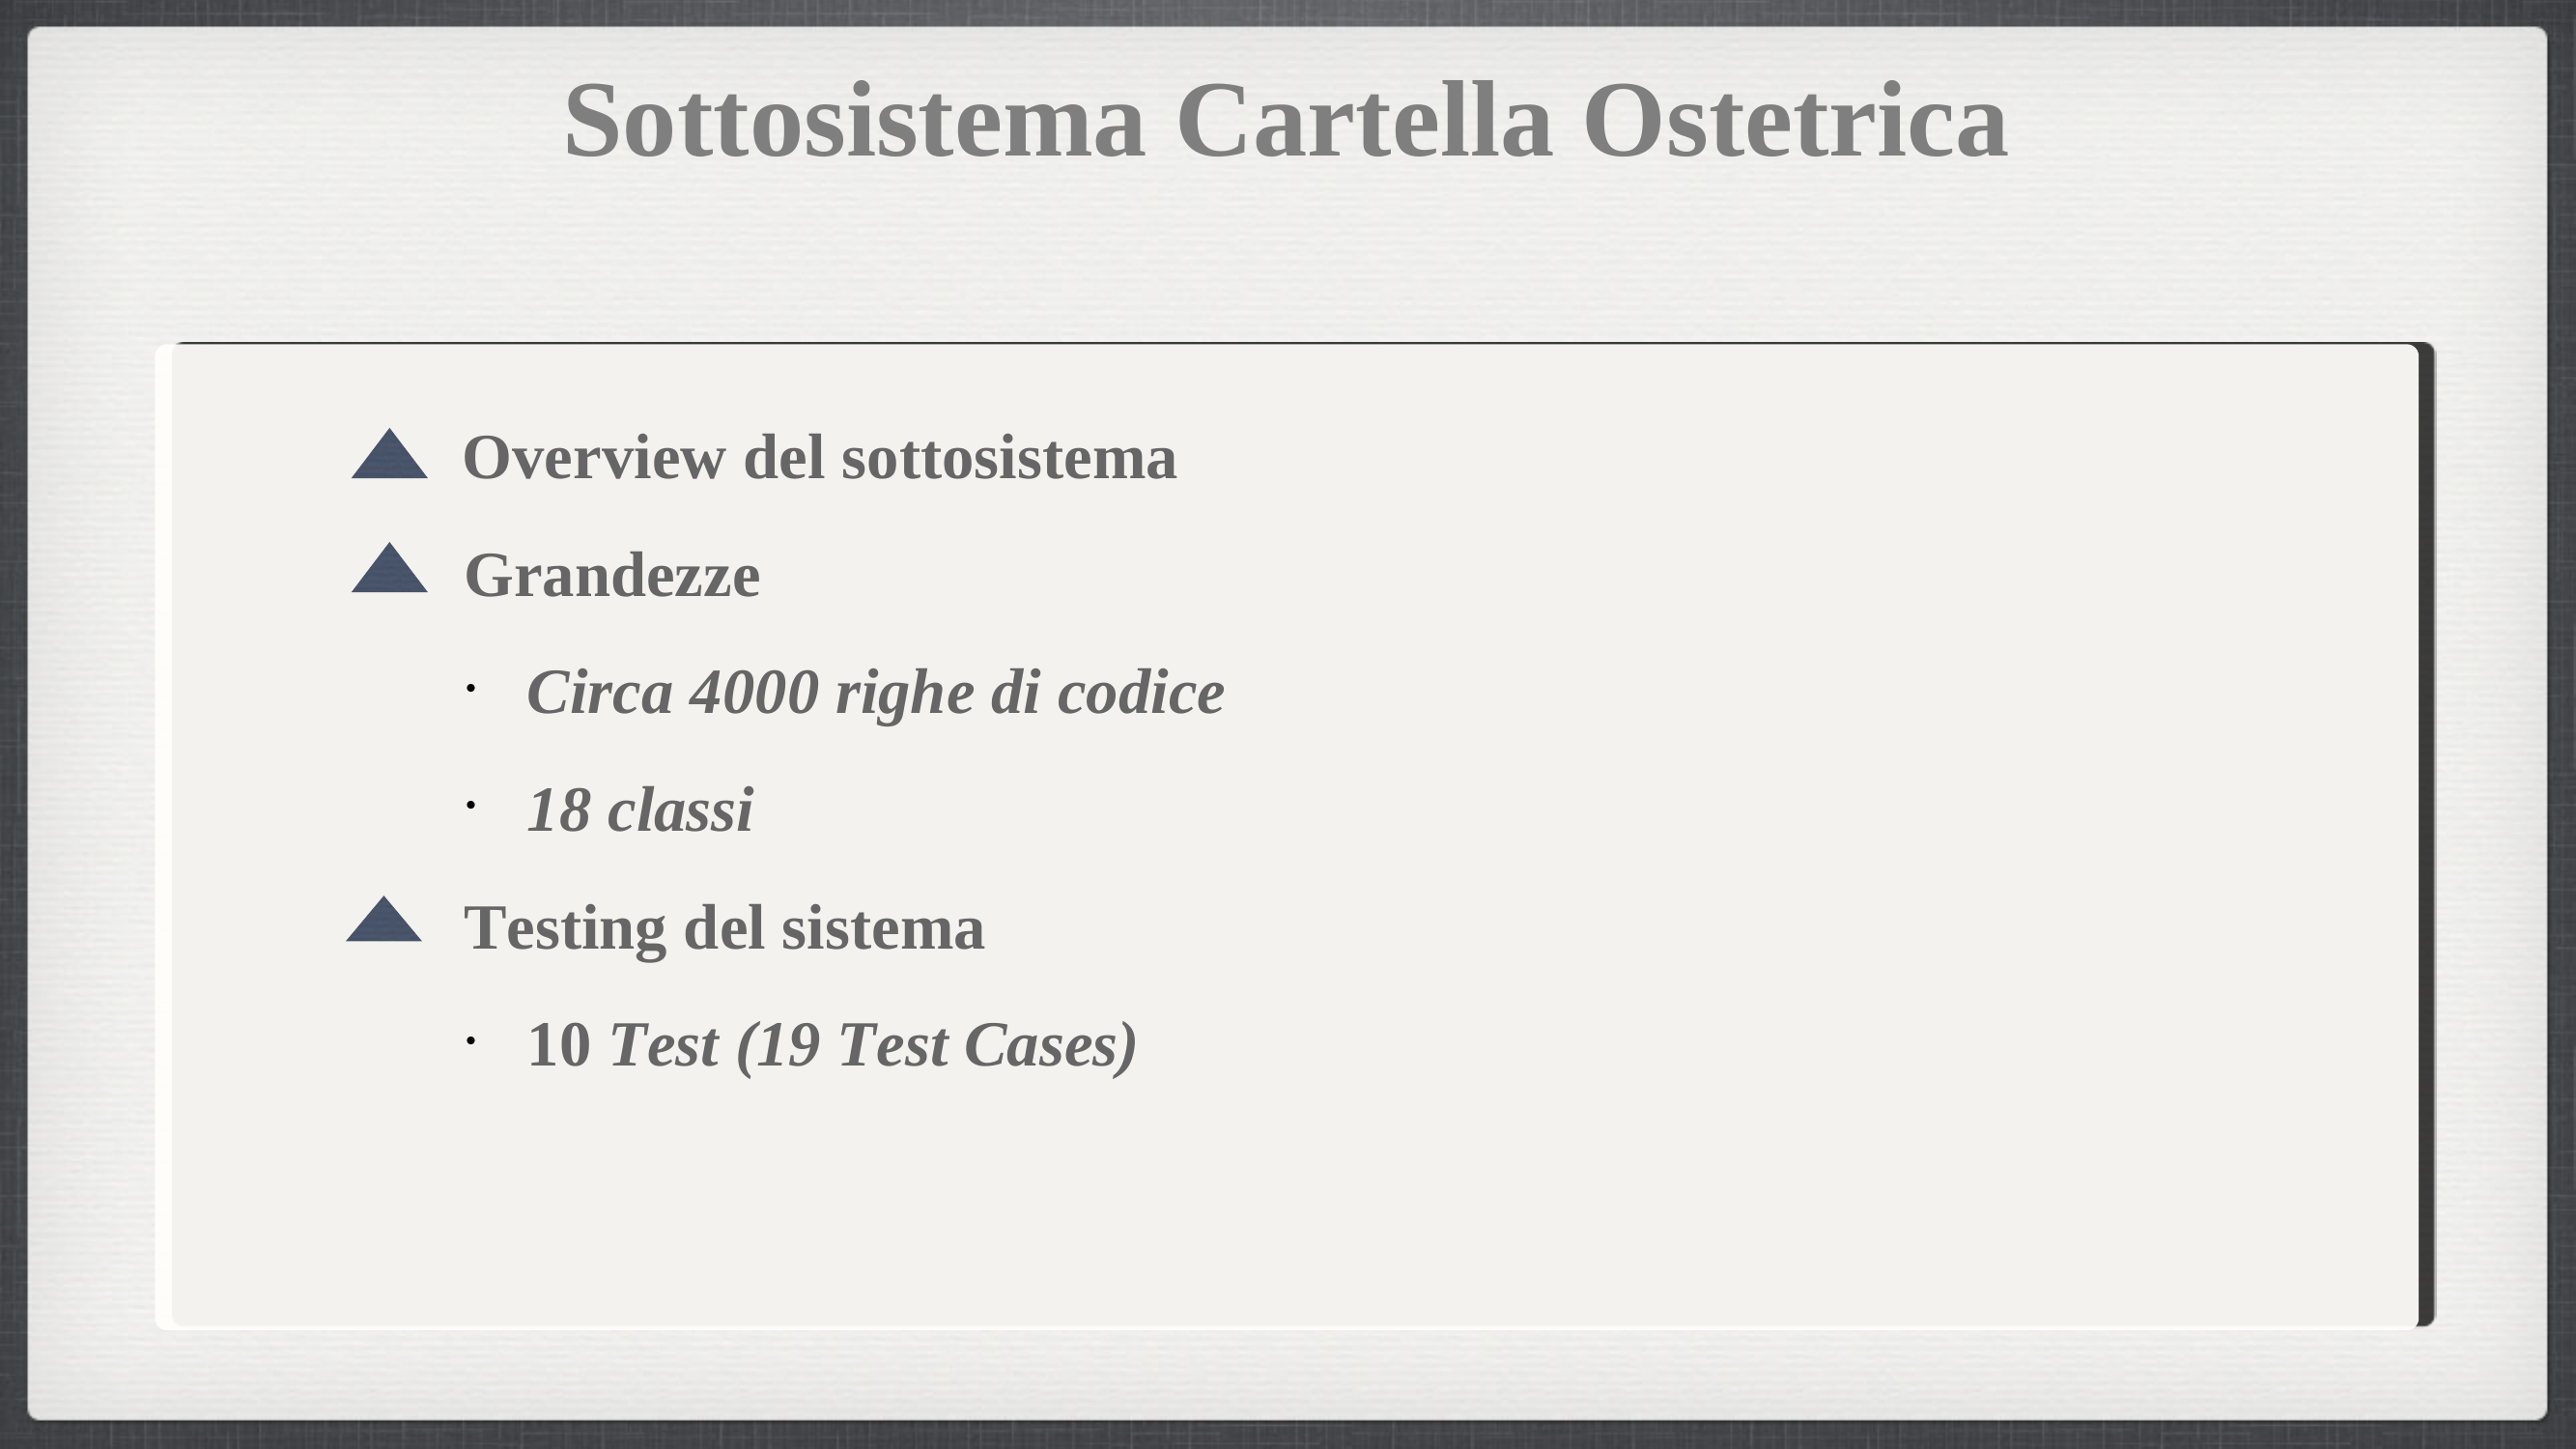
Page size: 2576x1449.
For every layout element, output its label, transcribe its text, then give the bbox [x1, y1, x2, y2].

title Sottosistema Cartella Ostetrica [214, 38, 2359, 334]
text_box [351, 542, 428, 593]
text_box [345, 895, 423, 942]
text_box [351, 427, 428, 479]
picture [0, 0, 2576, 1449]
list Overview del sottosistema Grandezze Circa 4000 righe di codice 18 classi Testing del sistema 10 Test (19 Test Cases) [379, 399, 1684, 1117]
